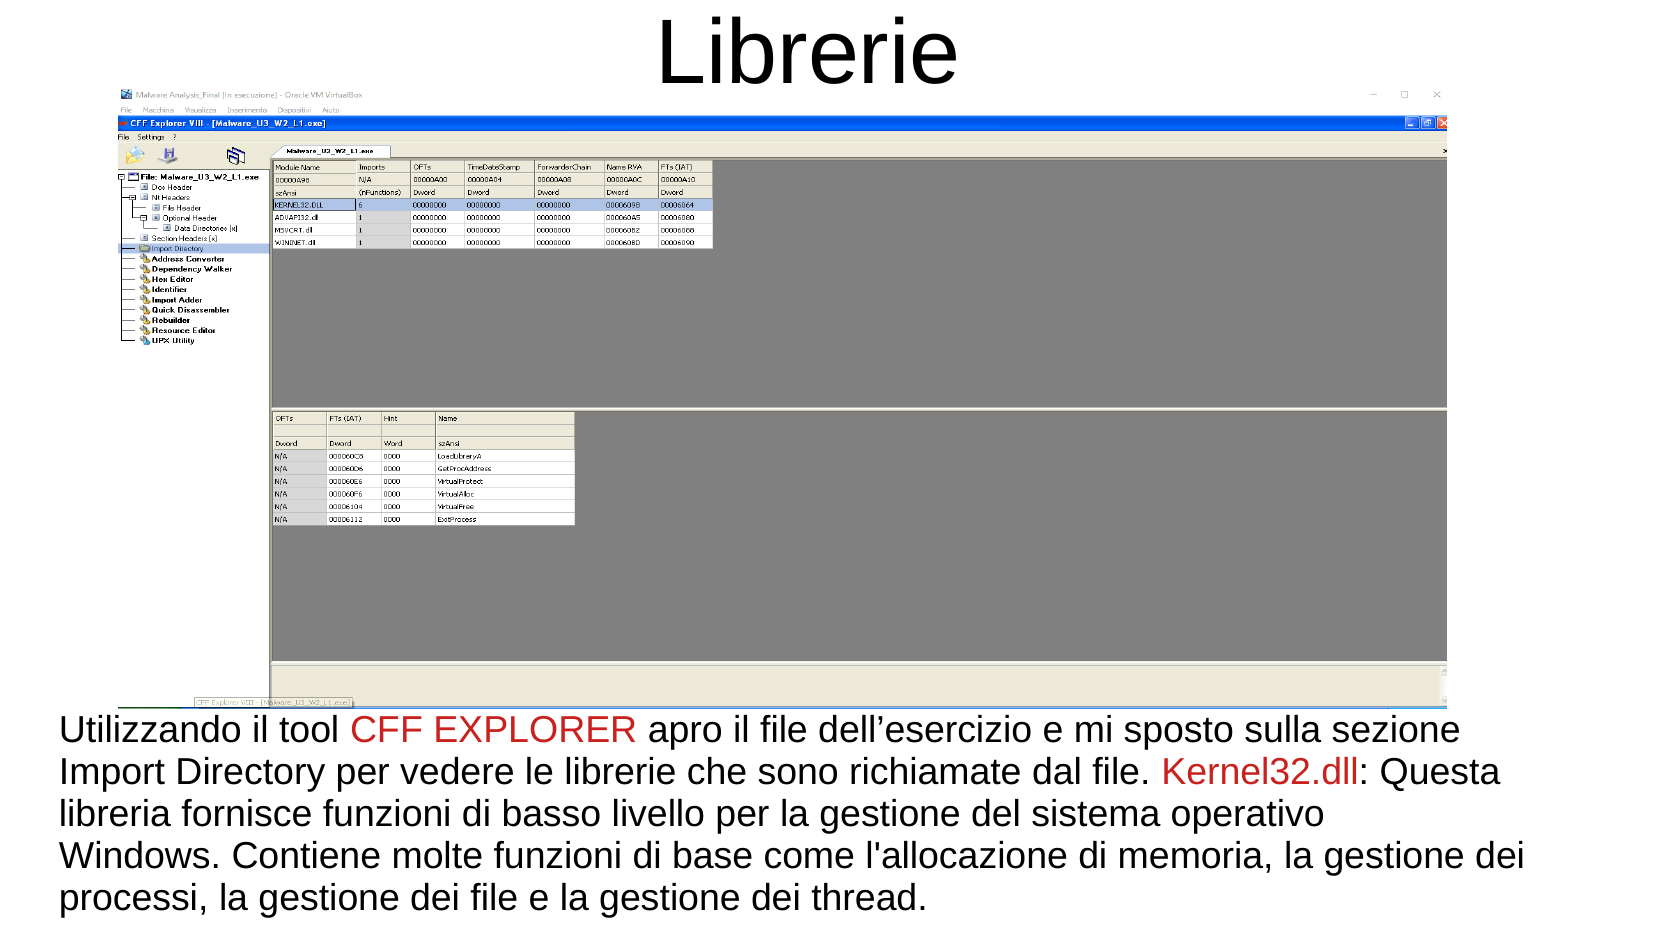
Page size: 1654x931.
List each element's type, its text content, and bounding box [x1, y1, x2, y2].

picture [118, 88, 1447, 709]
title Librerie [76, 0, 1565, 103]
subtitle Utilizzando il tool CFF EXPLORER apro il file dell’esercizio e mi sposto sulla sezione Import Directory per vedere le librerie che sono richiamate dal file. Kernel32.dll: Questa libreria fornisce funzioni di basso livello per la gestione del sistema operativo Windows. Contiene molte funzioni di base come l'allocazione di memoria, la gestione dei processi, la gestione dei file e la gestione dei thread. [59, 708, 1548, 919]
